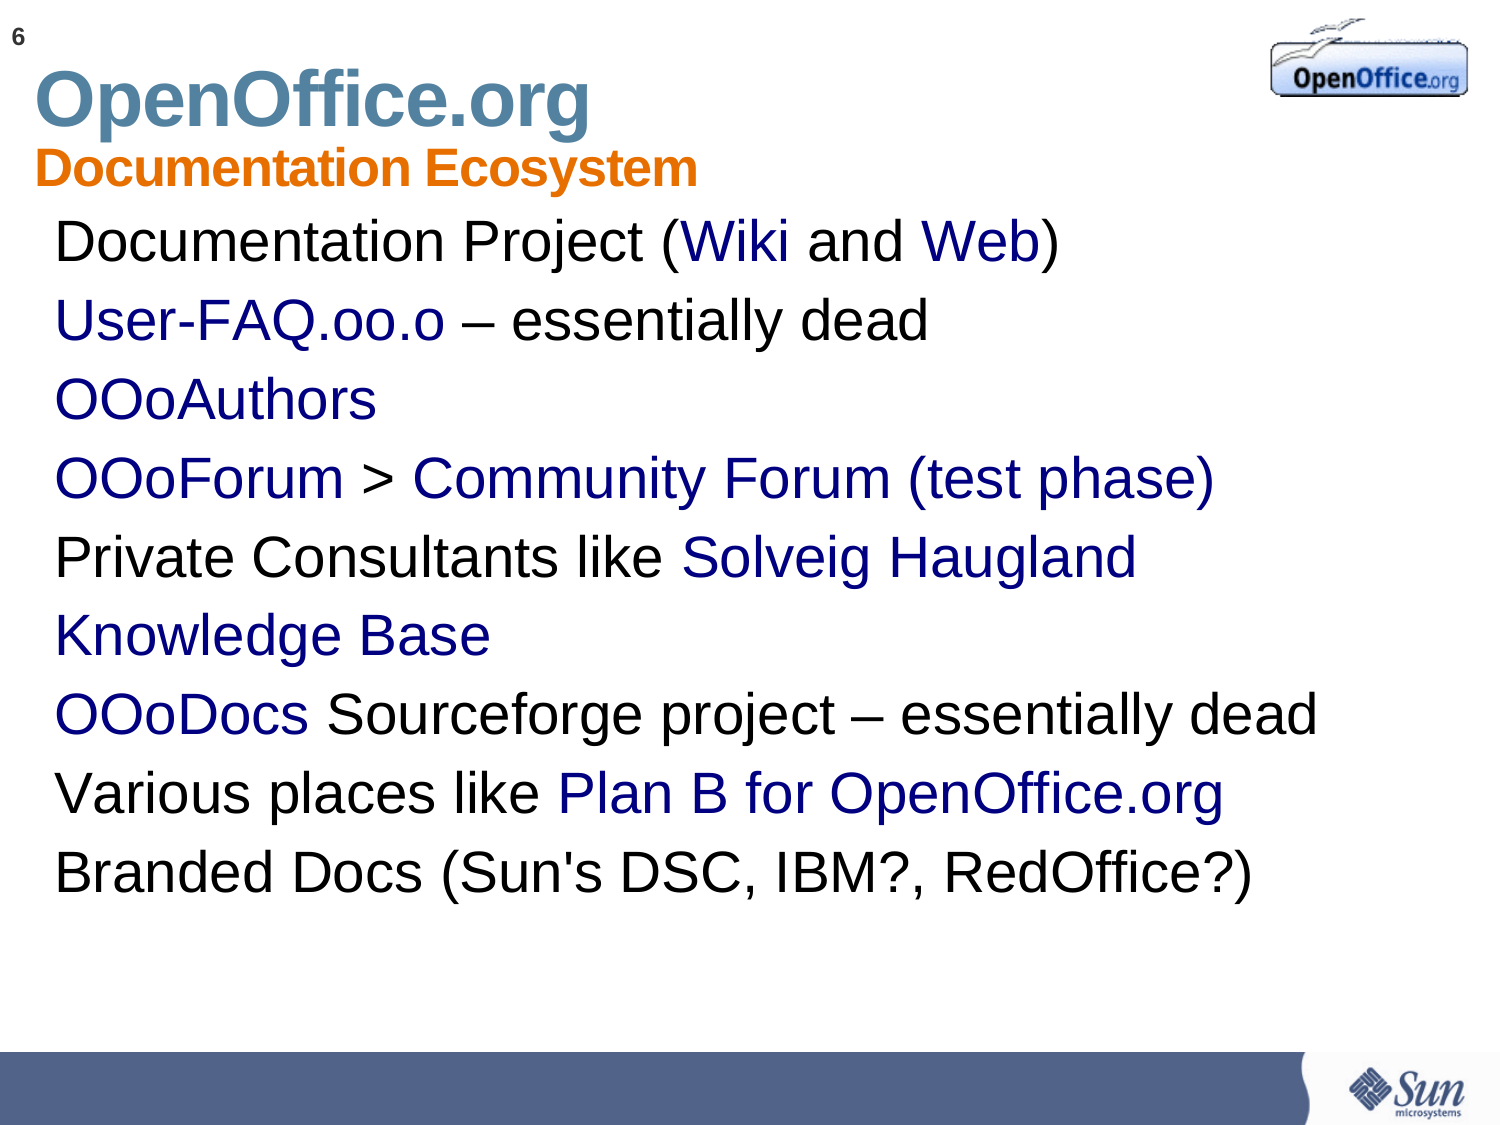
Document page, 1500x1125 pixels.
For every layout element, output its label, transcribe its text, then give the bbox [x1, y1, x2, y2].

picture [1269, 17, 1470, 97]
title OpenOffice.org Documentation Ecosystem [34, 63, 1262, 207]
picture [0, 1052, 1500, 1125]
list Documentation Project (Wiki and Web) User-FAQ.oo.o – essentially dead OOoAuthors OOoForum > Community Forum (test phase) Private Consultants like Solveig Haugland Knowledge Base OOoDocs Sourceforge project – essentially dead Various places like Plan B for OpenOffice.org Branded Docs (Sun's DSC, IBM?, RedOffice?) [34, 217, 1414, 1027]
